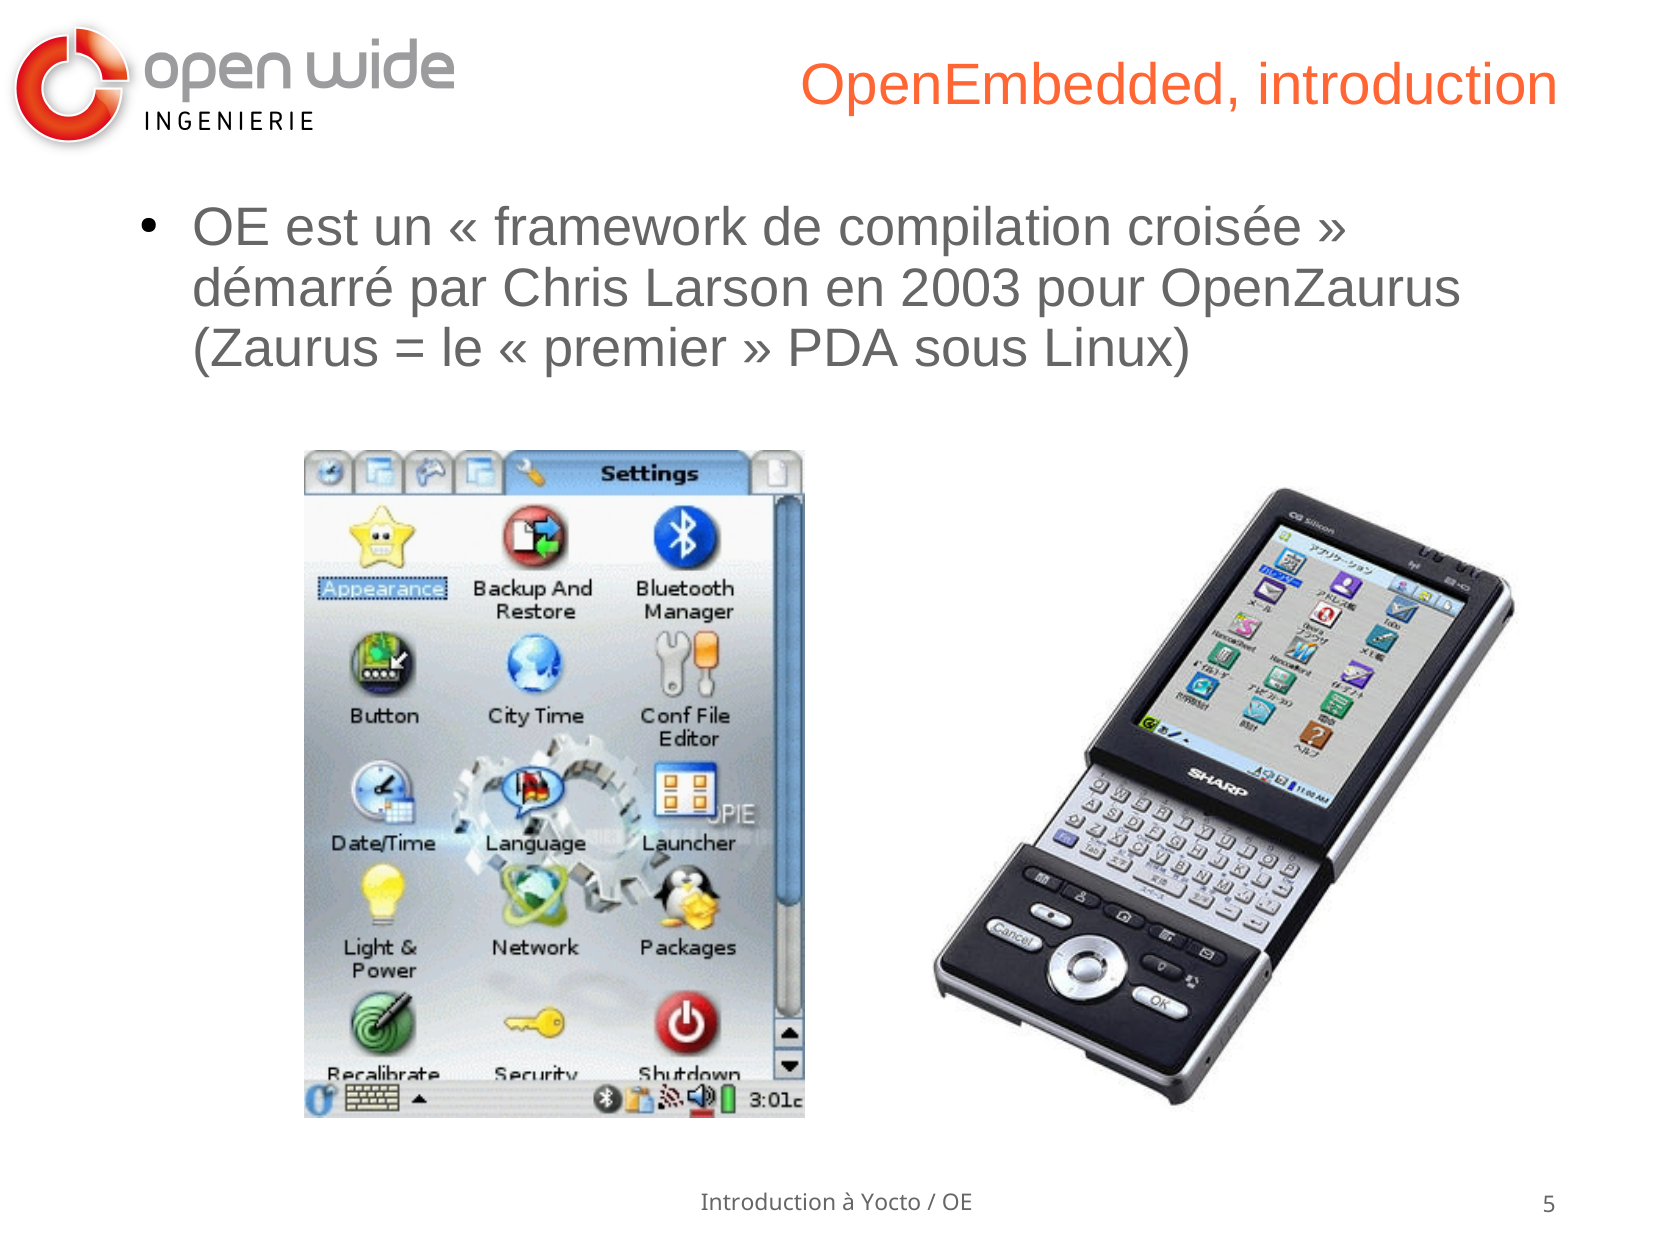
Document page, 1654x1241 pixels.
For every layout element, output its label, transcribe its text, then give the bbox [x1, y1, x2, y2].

title OpenEmbedded, introduction [602, 12, 1561, 157]
picture [931, 486, 1521, 1112]
picture [0, 0, 454, 161]
list OE est un « framework de compilation croisée » démarré par Chris Larson en 2003 pour OpenZaurus (Zaurus = le « premier » PDA sous Linux) [121, 196, 1534, 1067]
picture [304, 450, 805, 1118]
